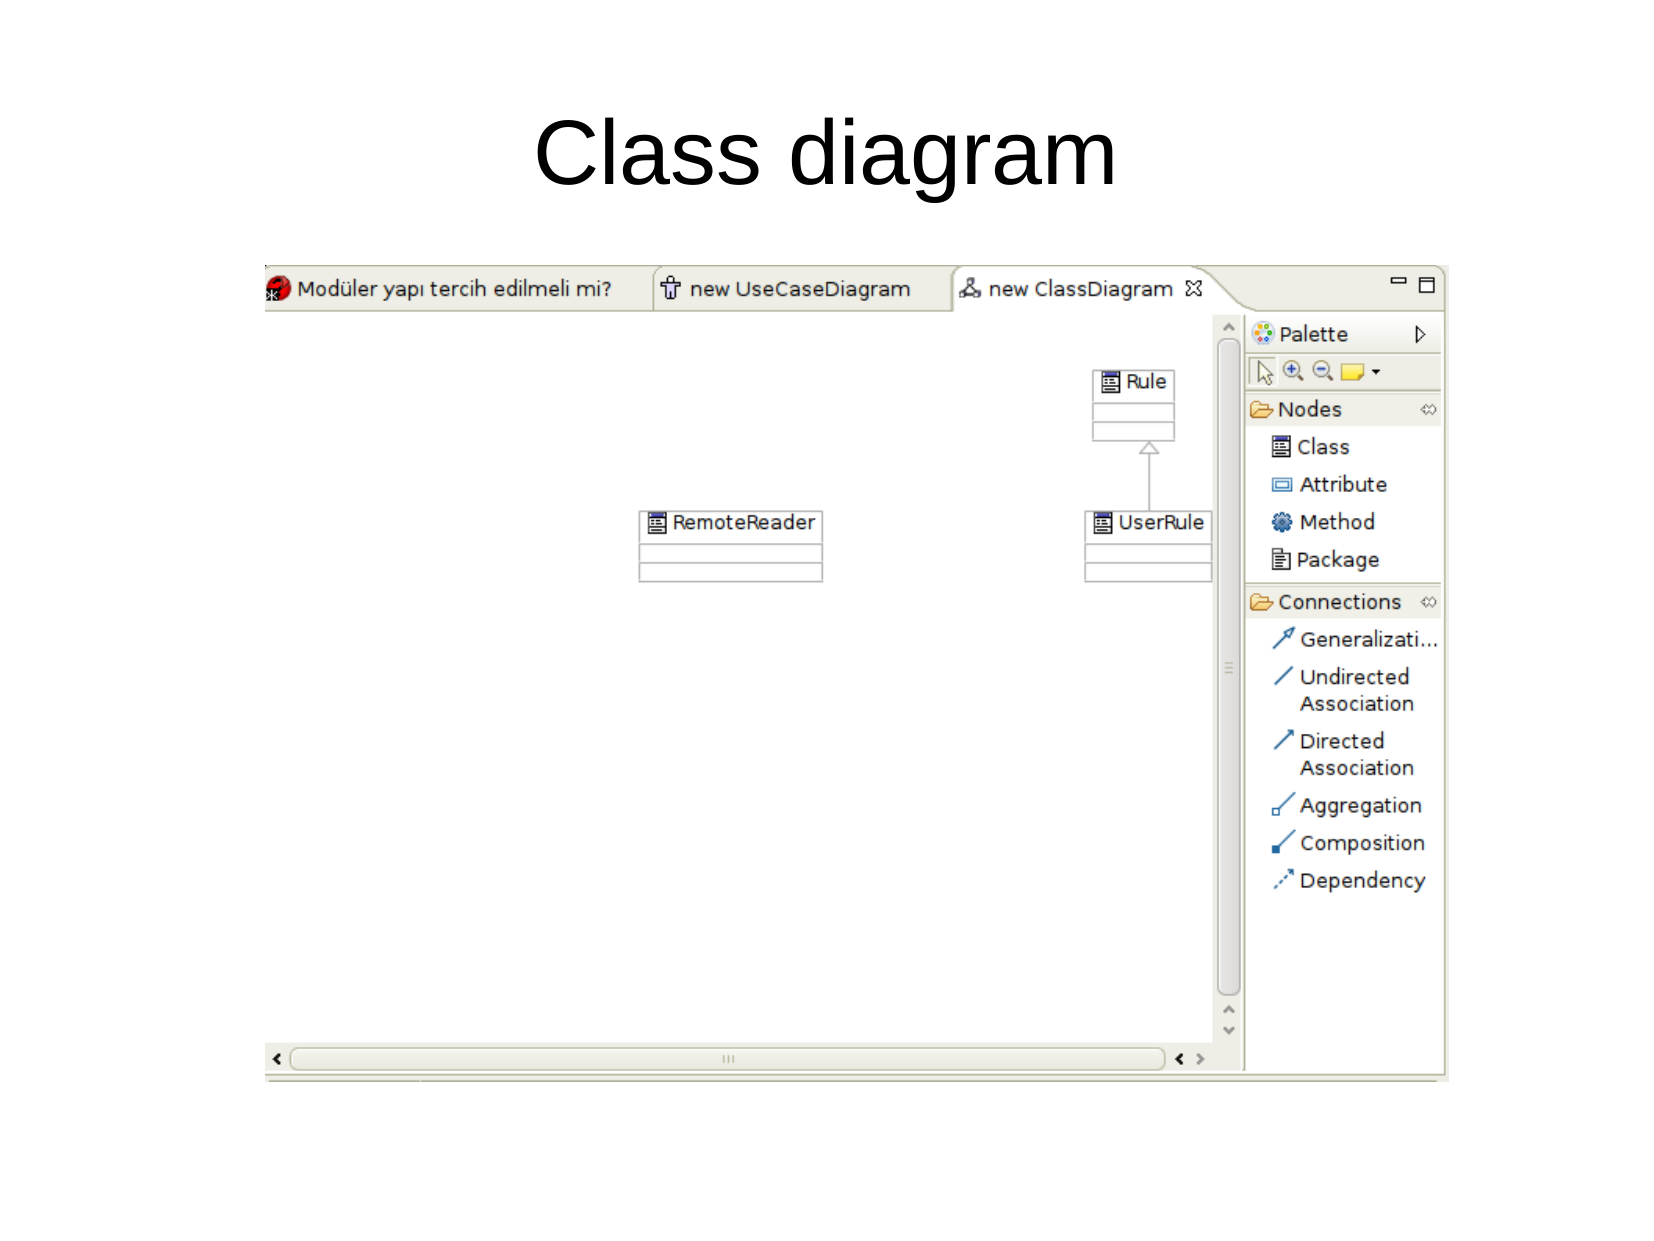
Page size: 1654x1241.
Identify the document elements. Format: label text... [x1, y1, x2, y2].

picture [265, 265, 1449, 1082]
title Class diagram [82, 49, 1571, 257]
